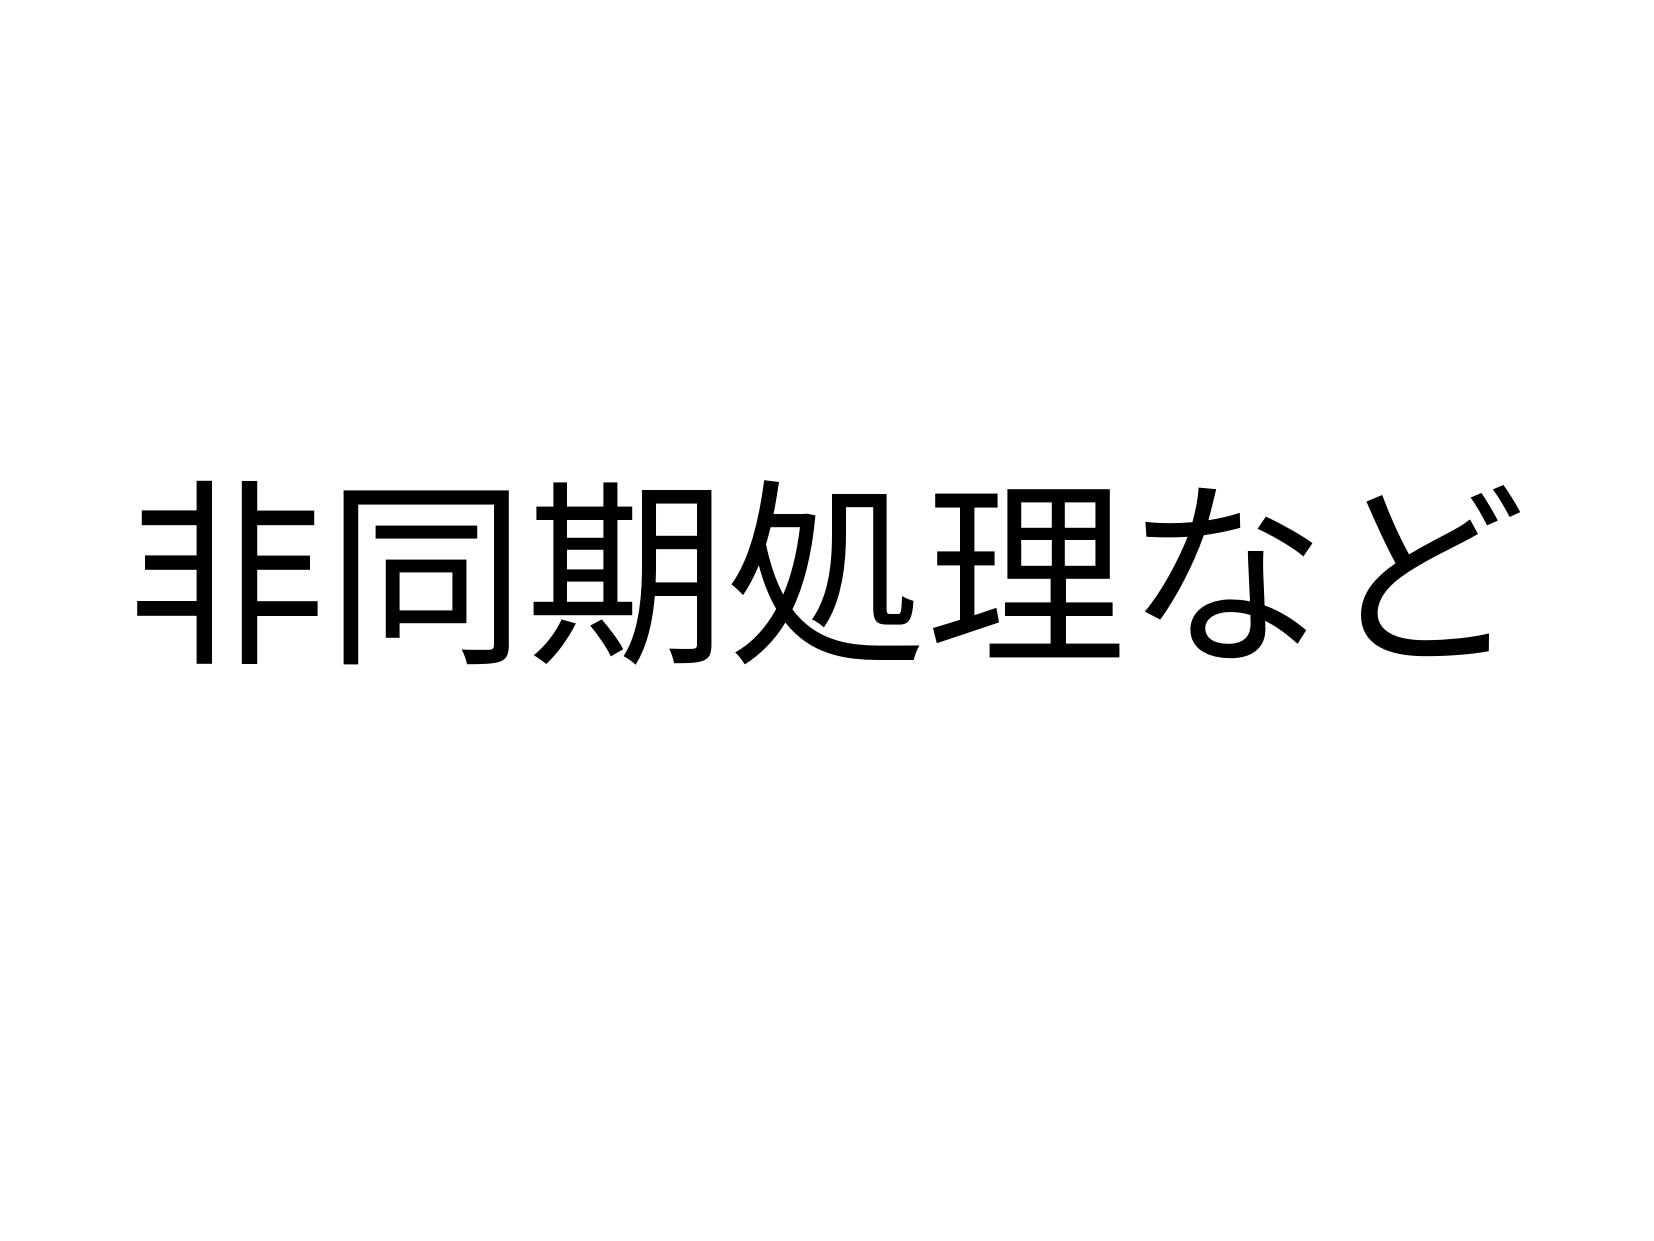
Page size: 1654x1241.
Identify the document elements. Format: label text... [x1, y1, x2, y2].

subtitle 非同期処理など [82, 49, 1571, 1109]
